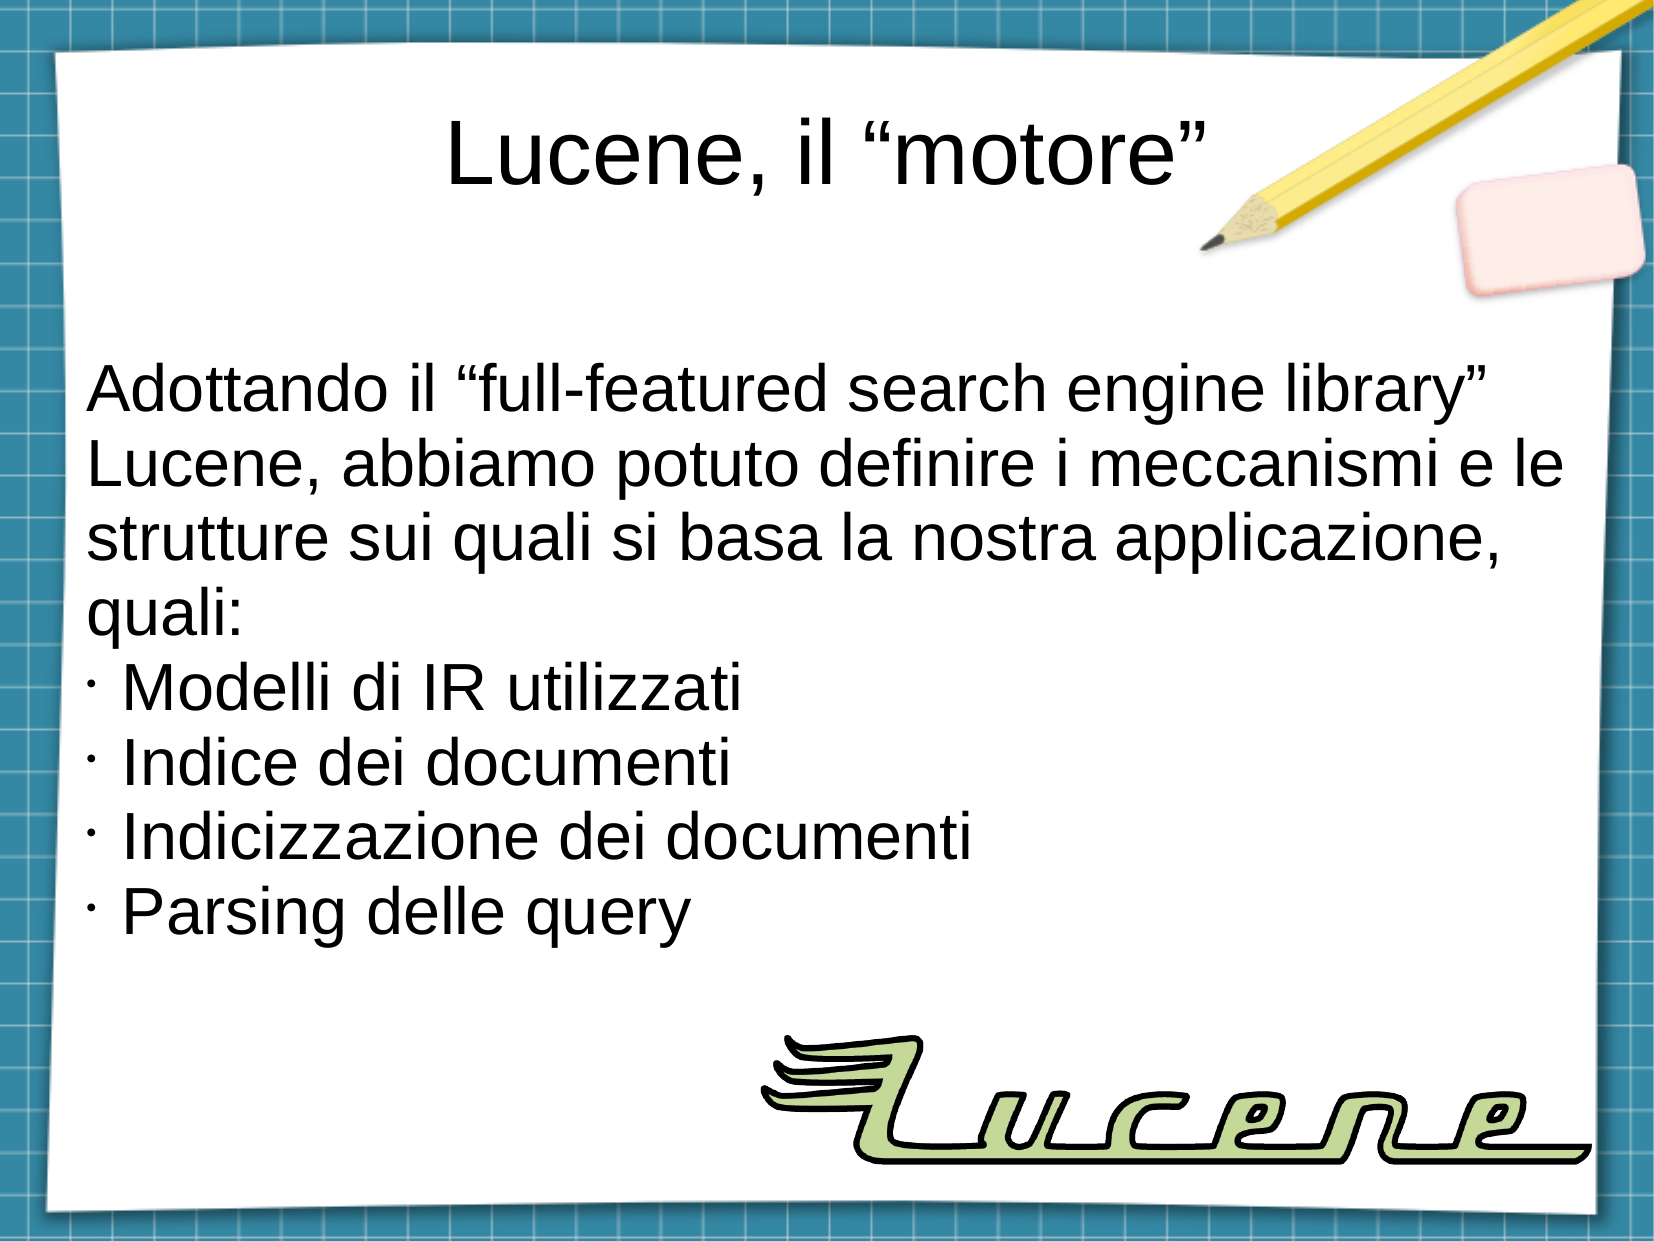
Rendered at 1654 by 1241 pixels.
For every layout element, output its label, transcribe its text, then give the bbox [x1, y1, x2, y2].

title Lucene, il “motore” [82, 49, 1571, 257]
picture [0, 0, 1654, 1241]
subtitle Adottando il “full-featured search engine library” Lucene, abbiamo potuto definire i meccanismi e le strutture sui quali si basa la nostra applicazione, quali: Modelli di IR utilizzati Indice dei documenti Indicizzazione dei documenti Parsing delle query [82, 290, 1571, 1010]
